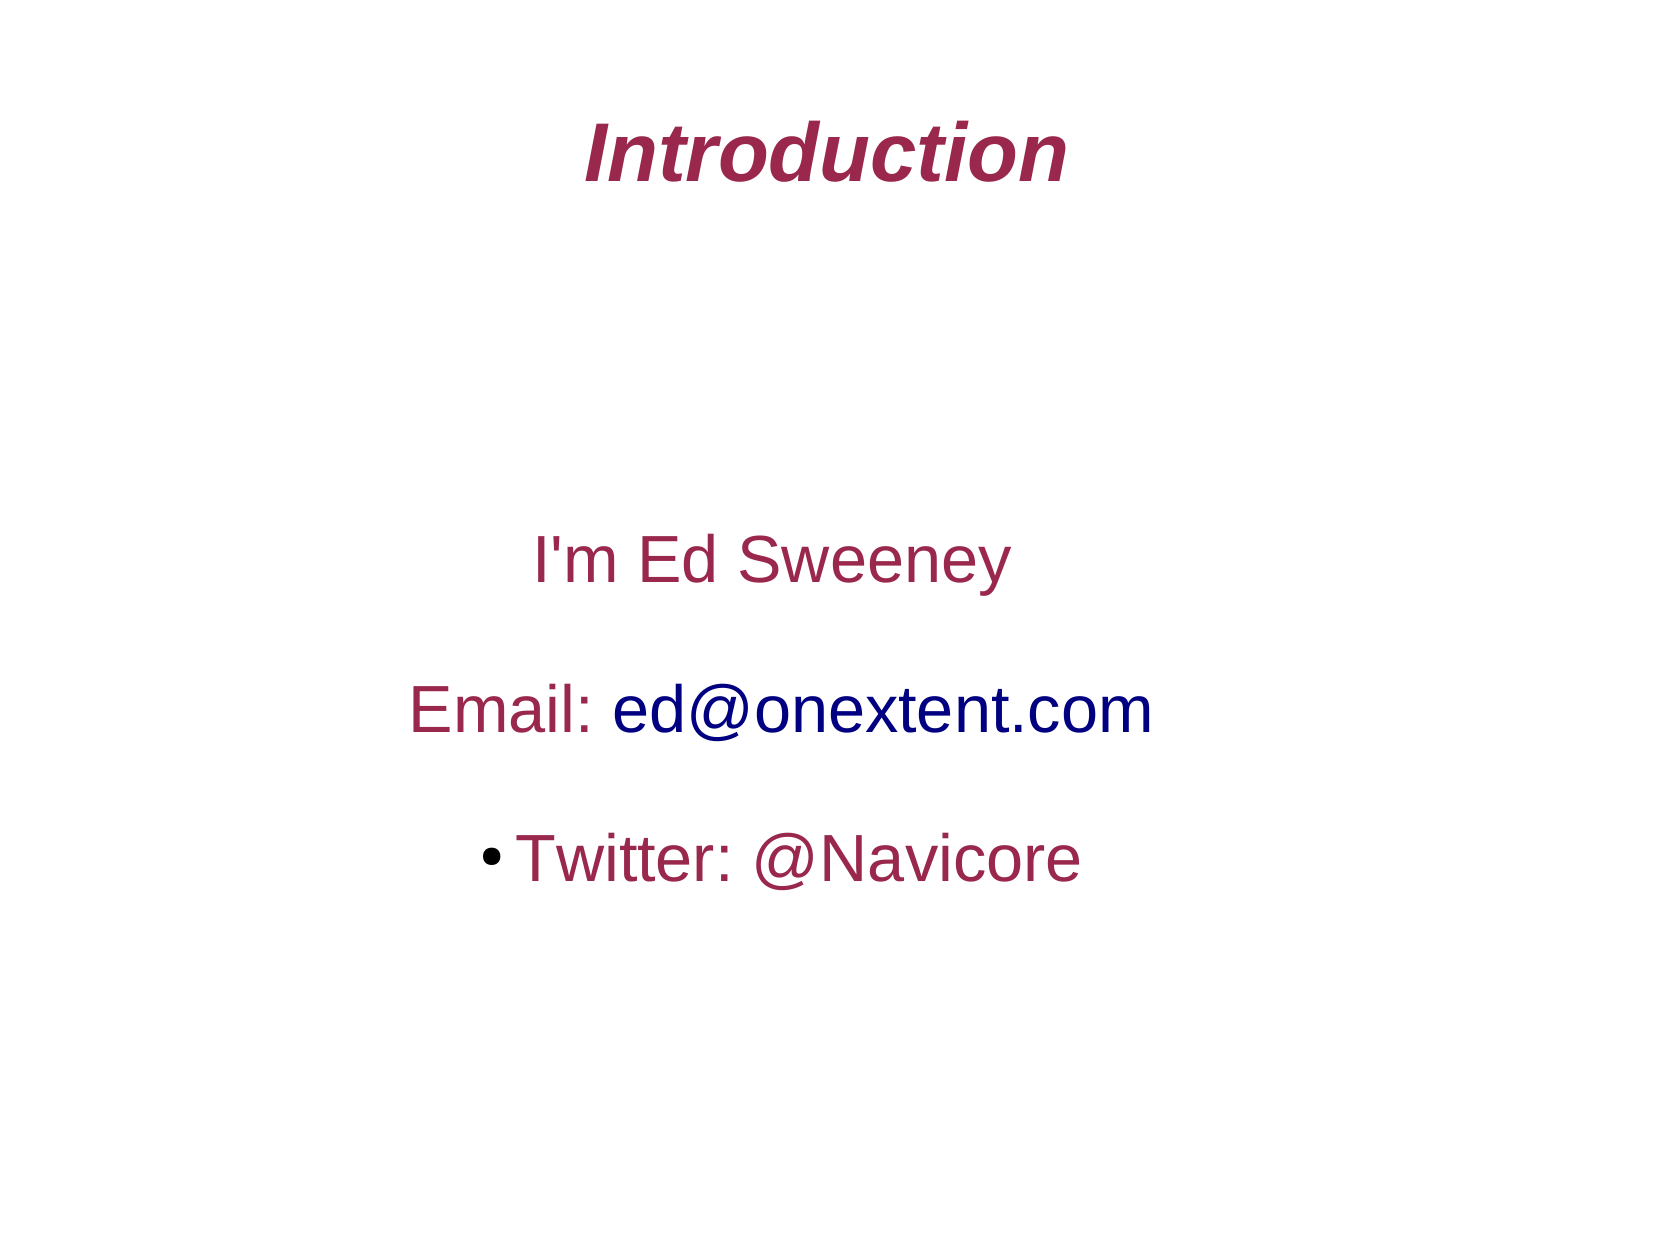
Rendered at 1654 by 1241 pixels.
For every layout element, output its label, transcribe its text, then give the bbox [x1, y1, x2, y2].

subtitle I'm Ed Sweeney Email: ed@onextent.com Twitter: @Navicore [37, 300, 1526, 1119]
title Introduction [82, 49, 1571, 257]
